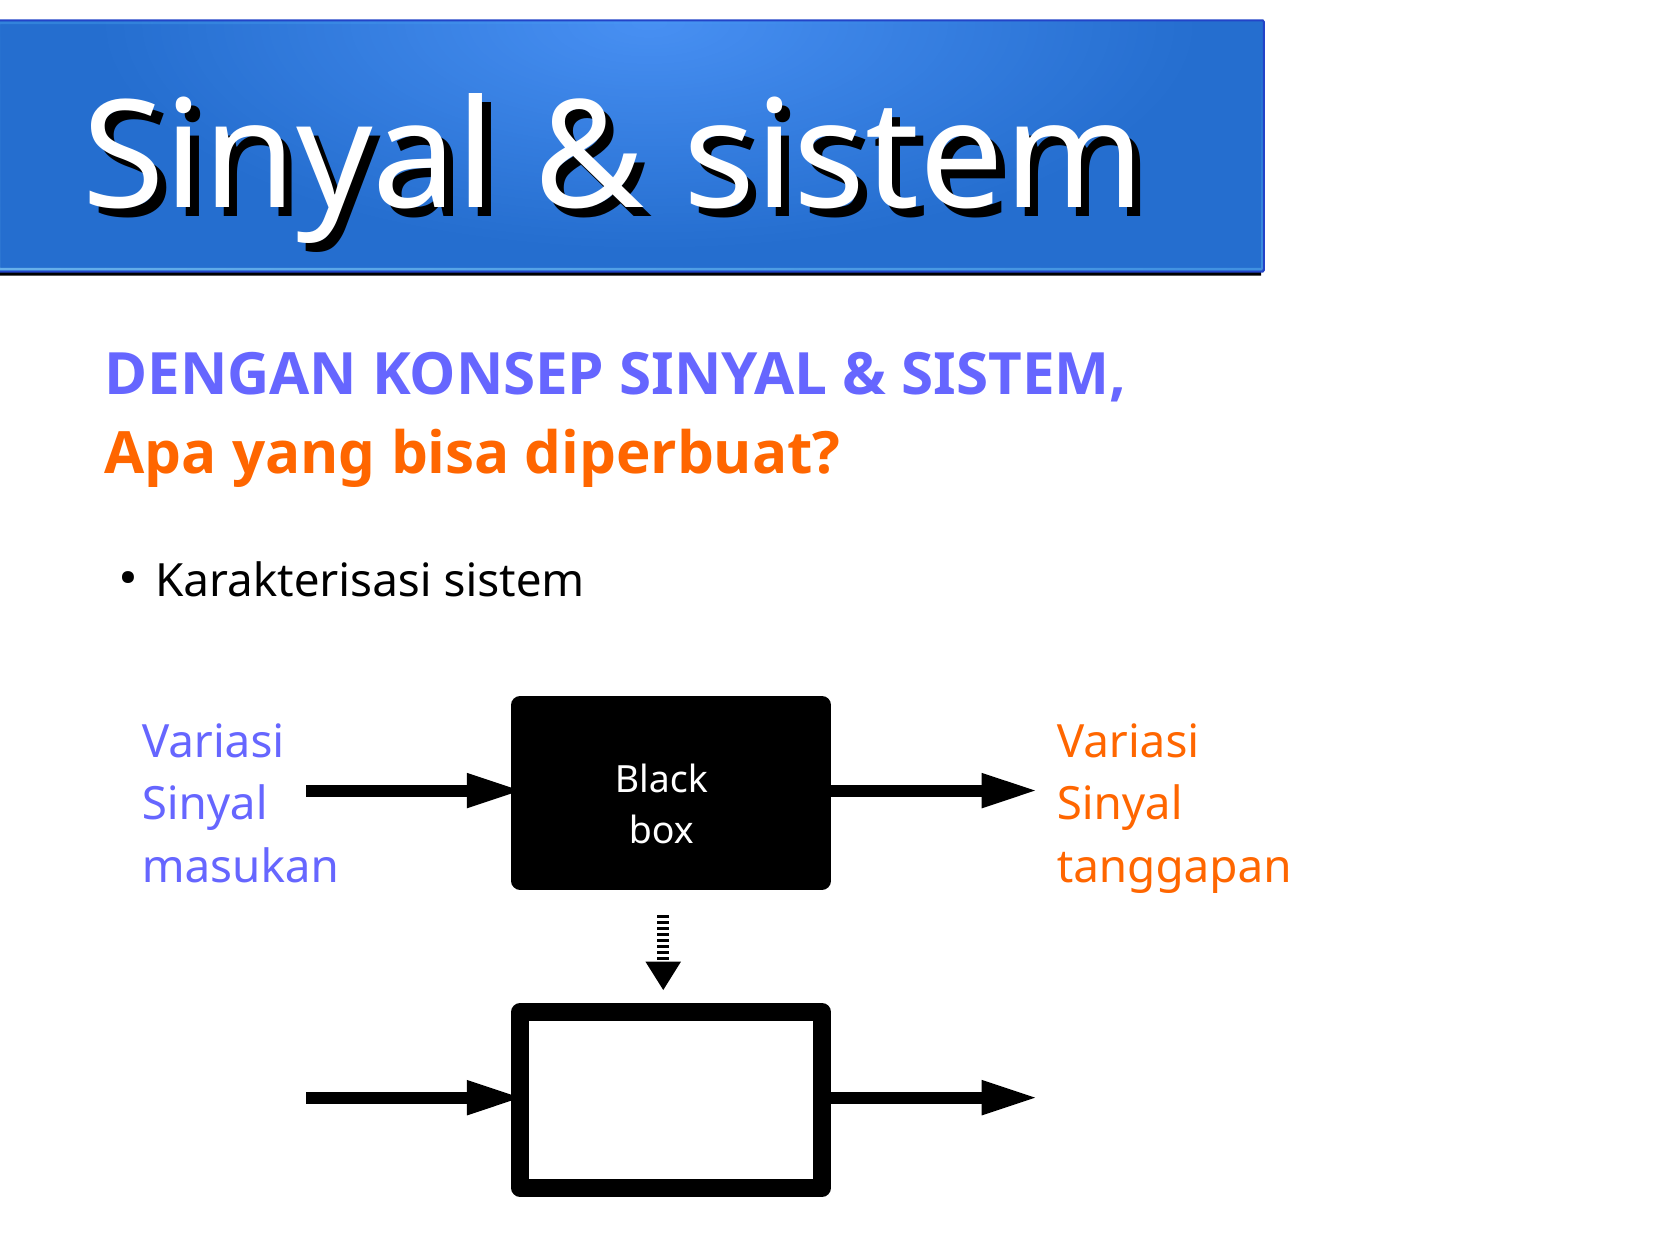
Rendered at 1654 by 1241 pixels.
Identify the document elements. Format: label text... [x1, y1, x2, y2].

text_box [520, 705, 822, 881]
text_box DENGAN KONSEP SINYAL & SISTEM, Apa yang bisa diperbuat? [90, 325, 1183, 472]
text_box Variasi Sinyal tanggapan [1042, 700, 1299, 871]
title Sinyal & sistem [82, 47, 1235, 252]
text_box [520, 1012, 823, 1188]
text_box Karakterisasi sistem [105, 540, 599, 607]
text_box Variasi Sinyal masukan [127, 700, 346, 871]
text_box Black box [599, 745, 725, 845]
